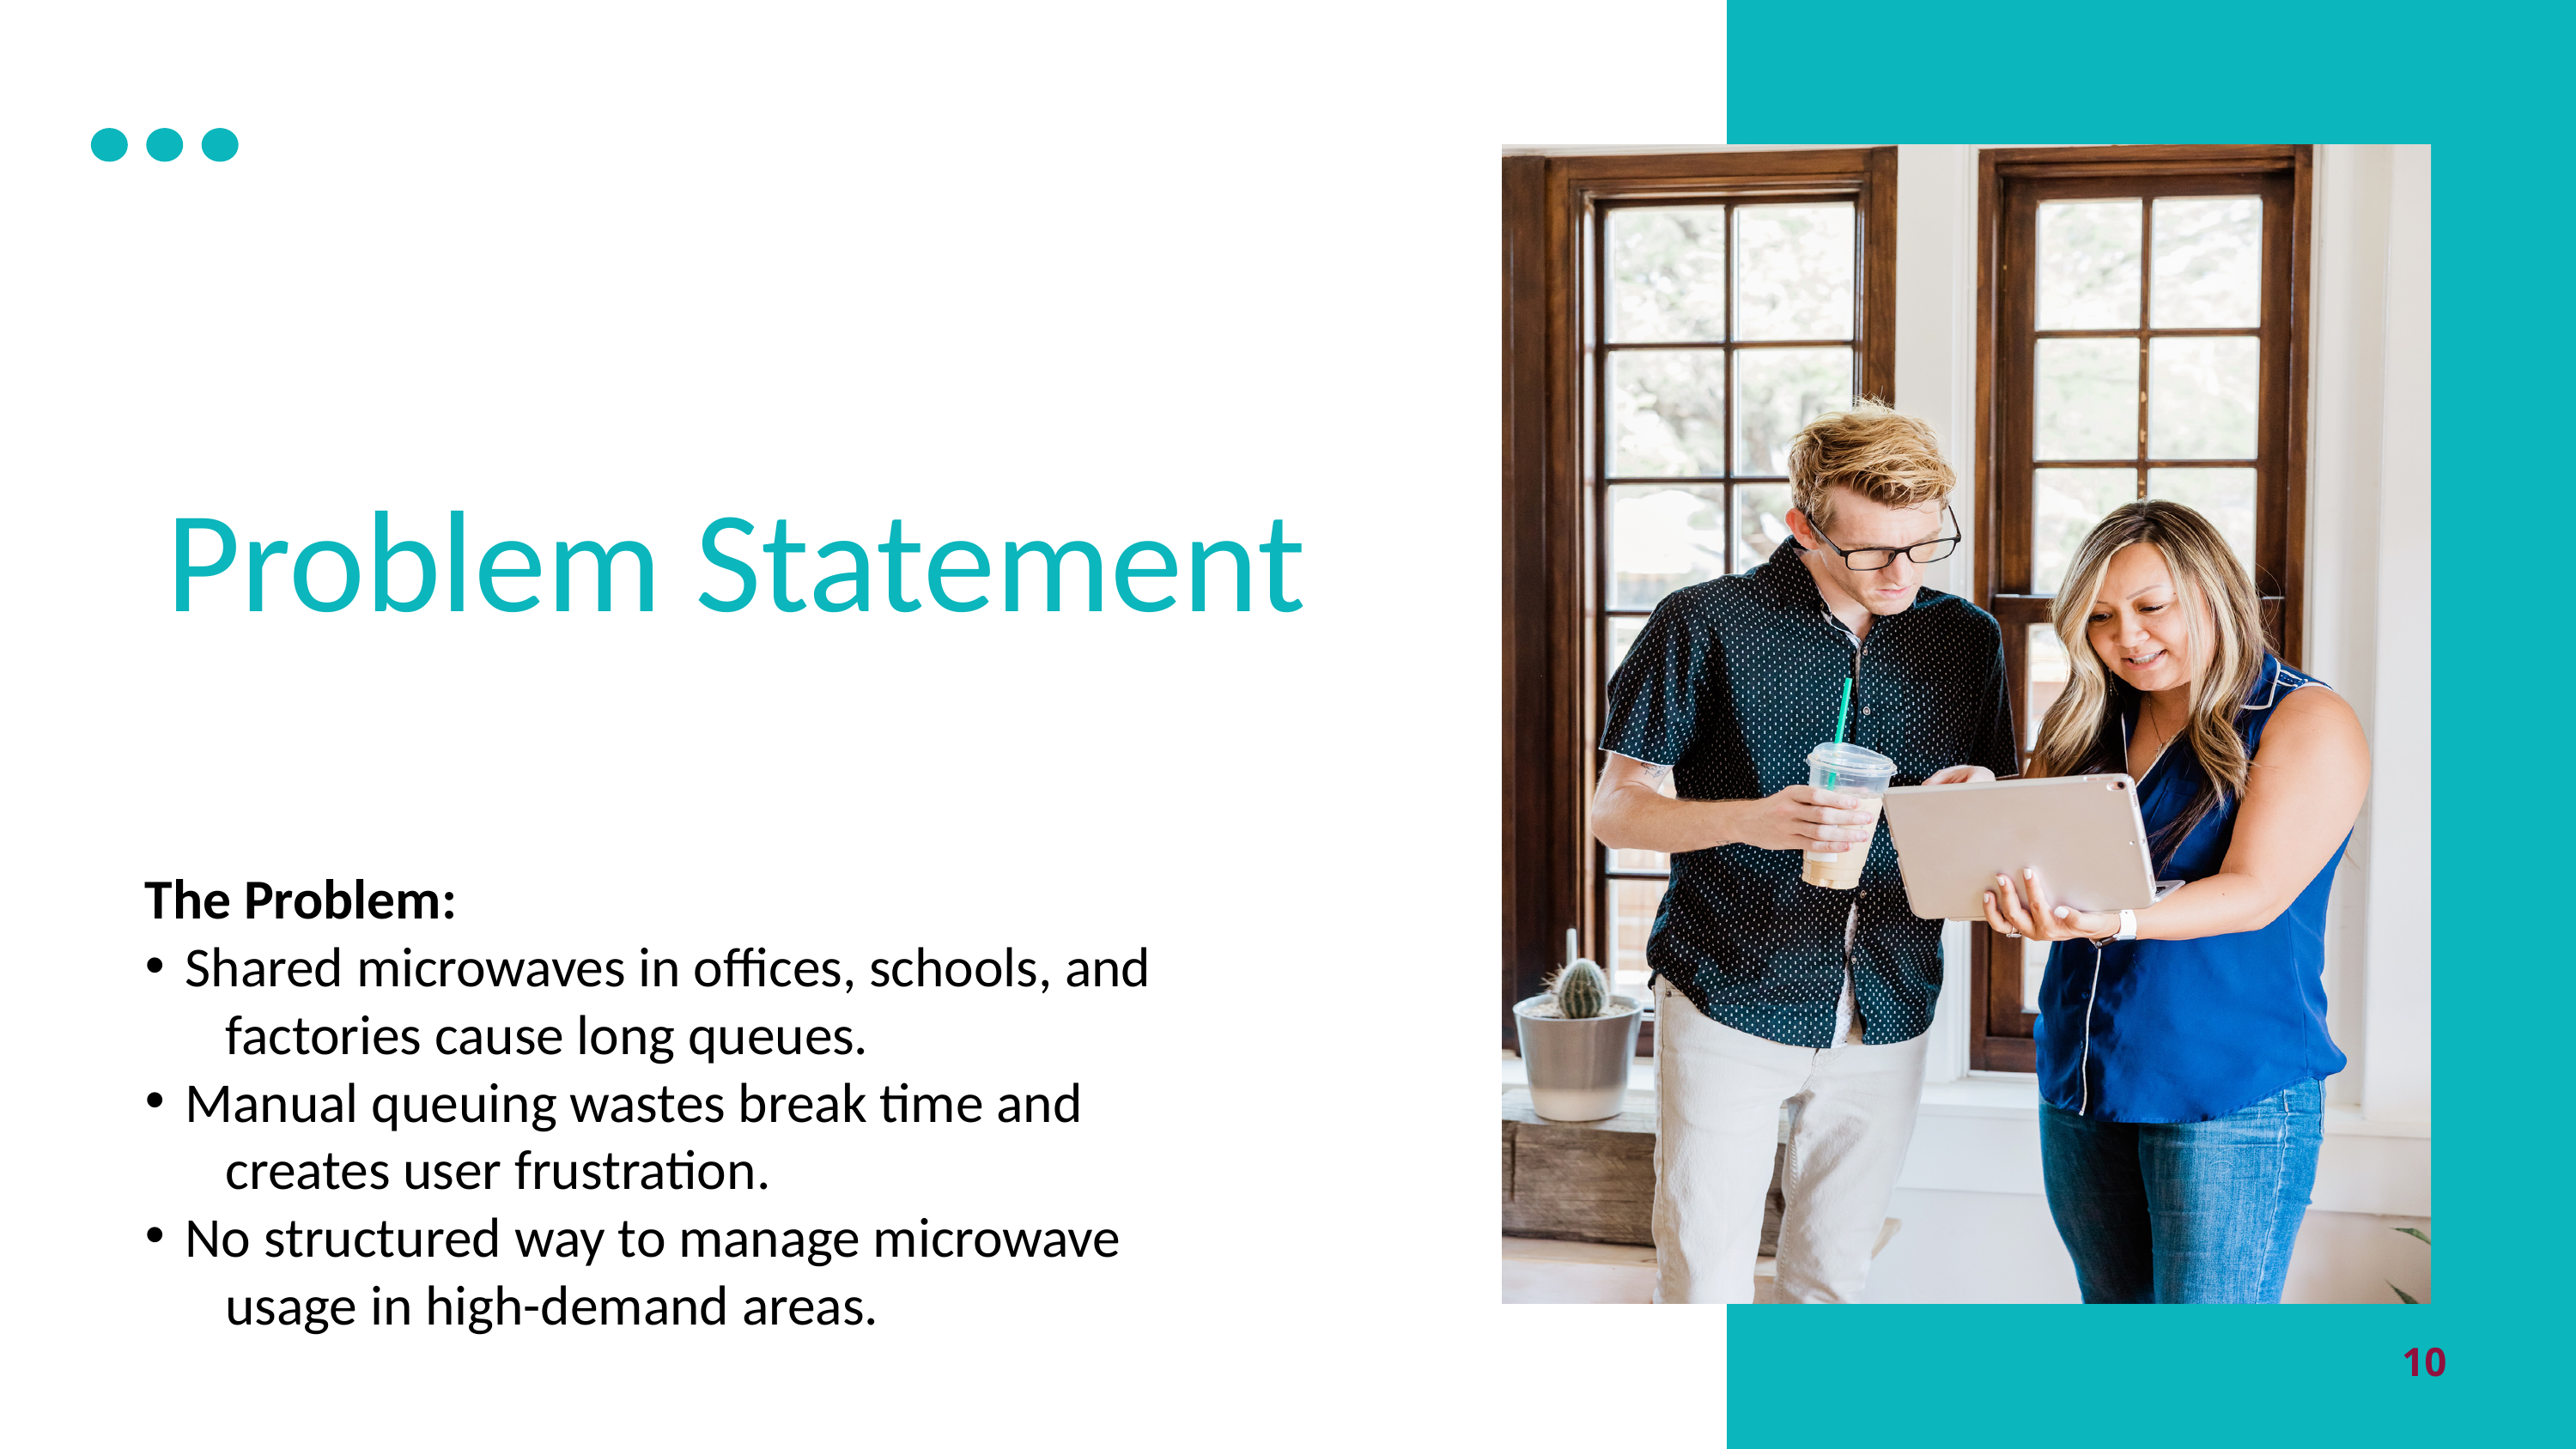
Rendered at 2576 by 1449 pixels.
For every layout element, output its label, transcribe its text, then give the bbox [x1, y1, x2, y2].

text_box [1502, 0, 2576, 1449]
text_box [88, 125, 241, 164]
text_box 10 [2401, 1335, 2515, 1385]
text_box The Problem: Shared microwaves in offices, schools, and factories cause long queues. Manual queuing wastes break time and creates user frustration. No structured way to manage microwave usage in high-demand areas. [144, 863, 1182, 1414]
text_box Problem Statement [166, 467, 1373, 643]
